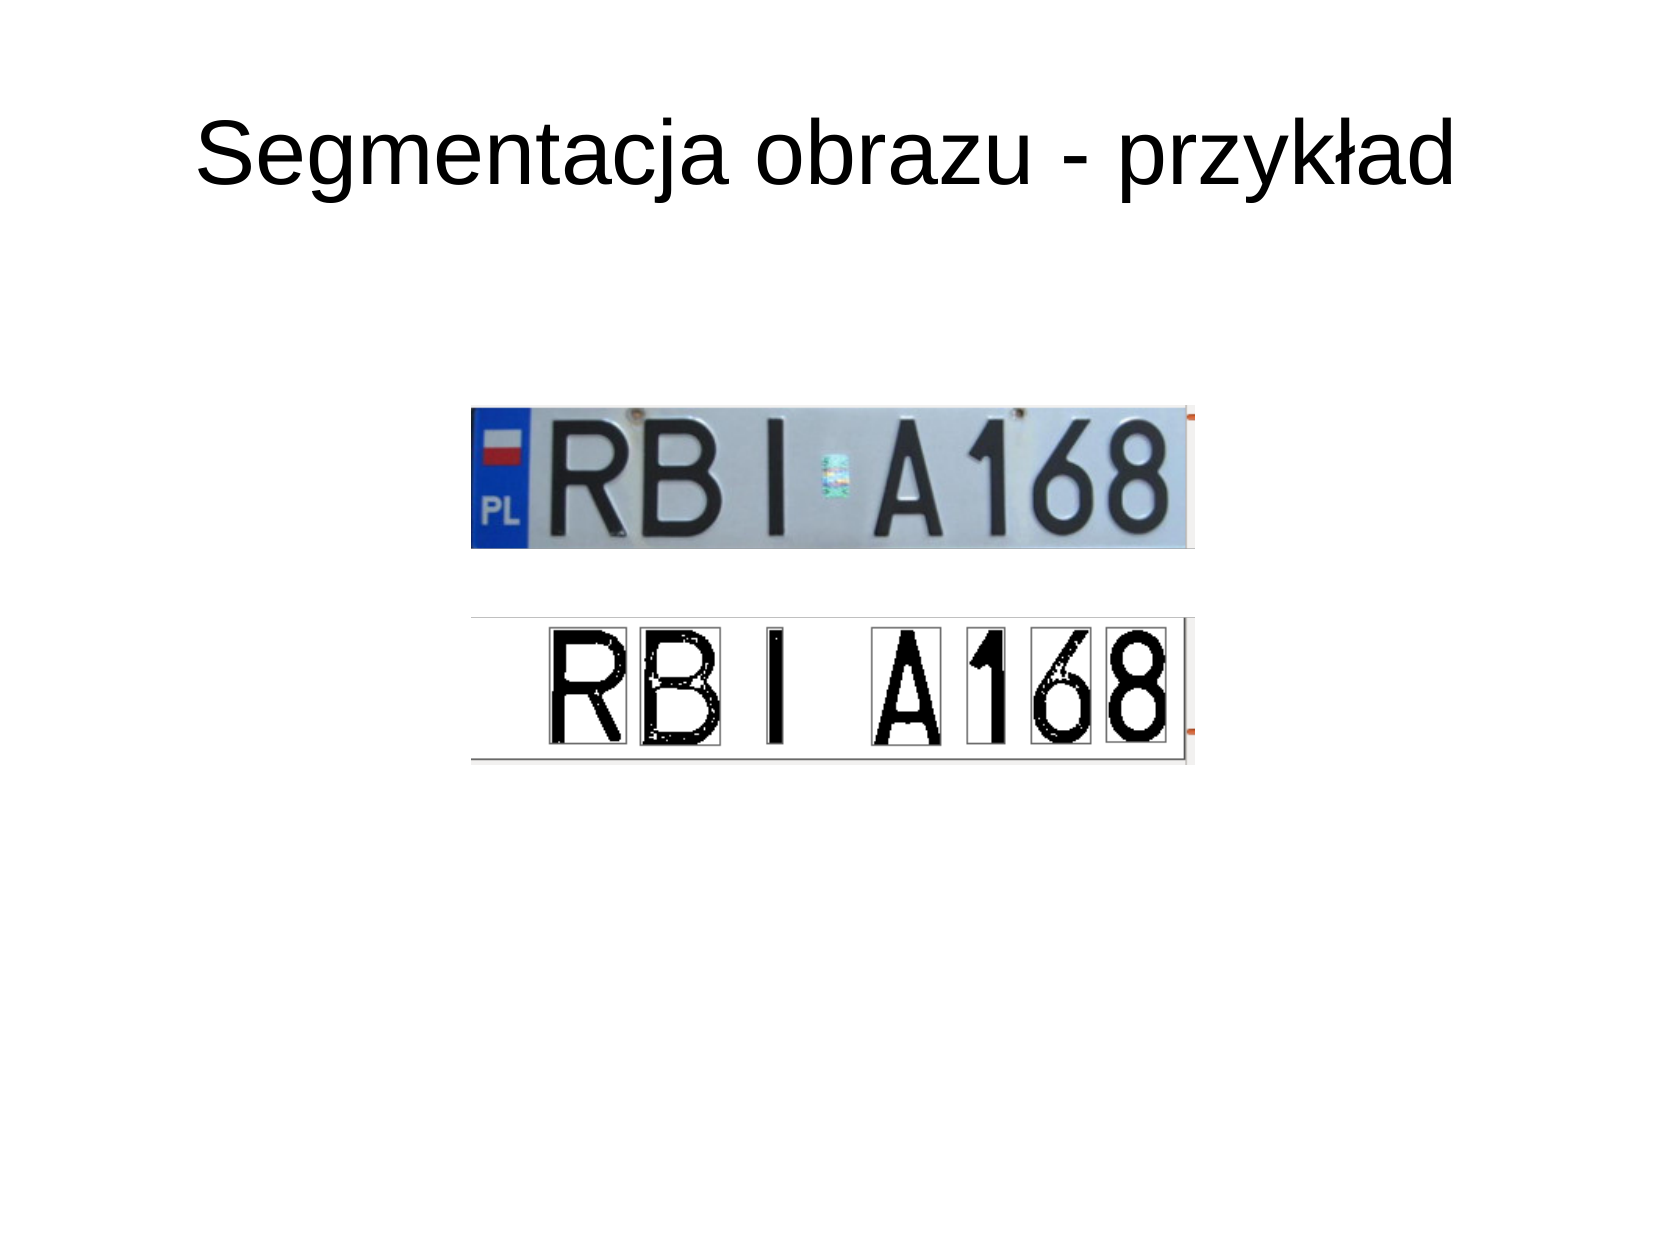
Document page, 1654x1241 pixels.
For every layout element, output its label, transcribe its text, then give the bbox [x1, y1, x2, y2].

title Segmentacja obrazu - przykład [82, 49, 1571, 257]
picture [471, 405, 1195, 766]
